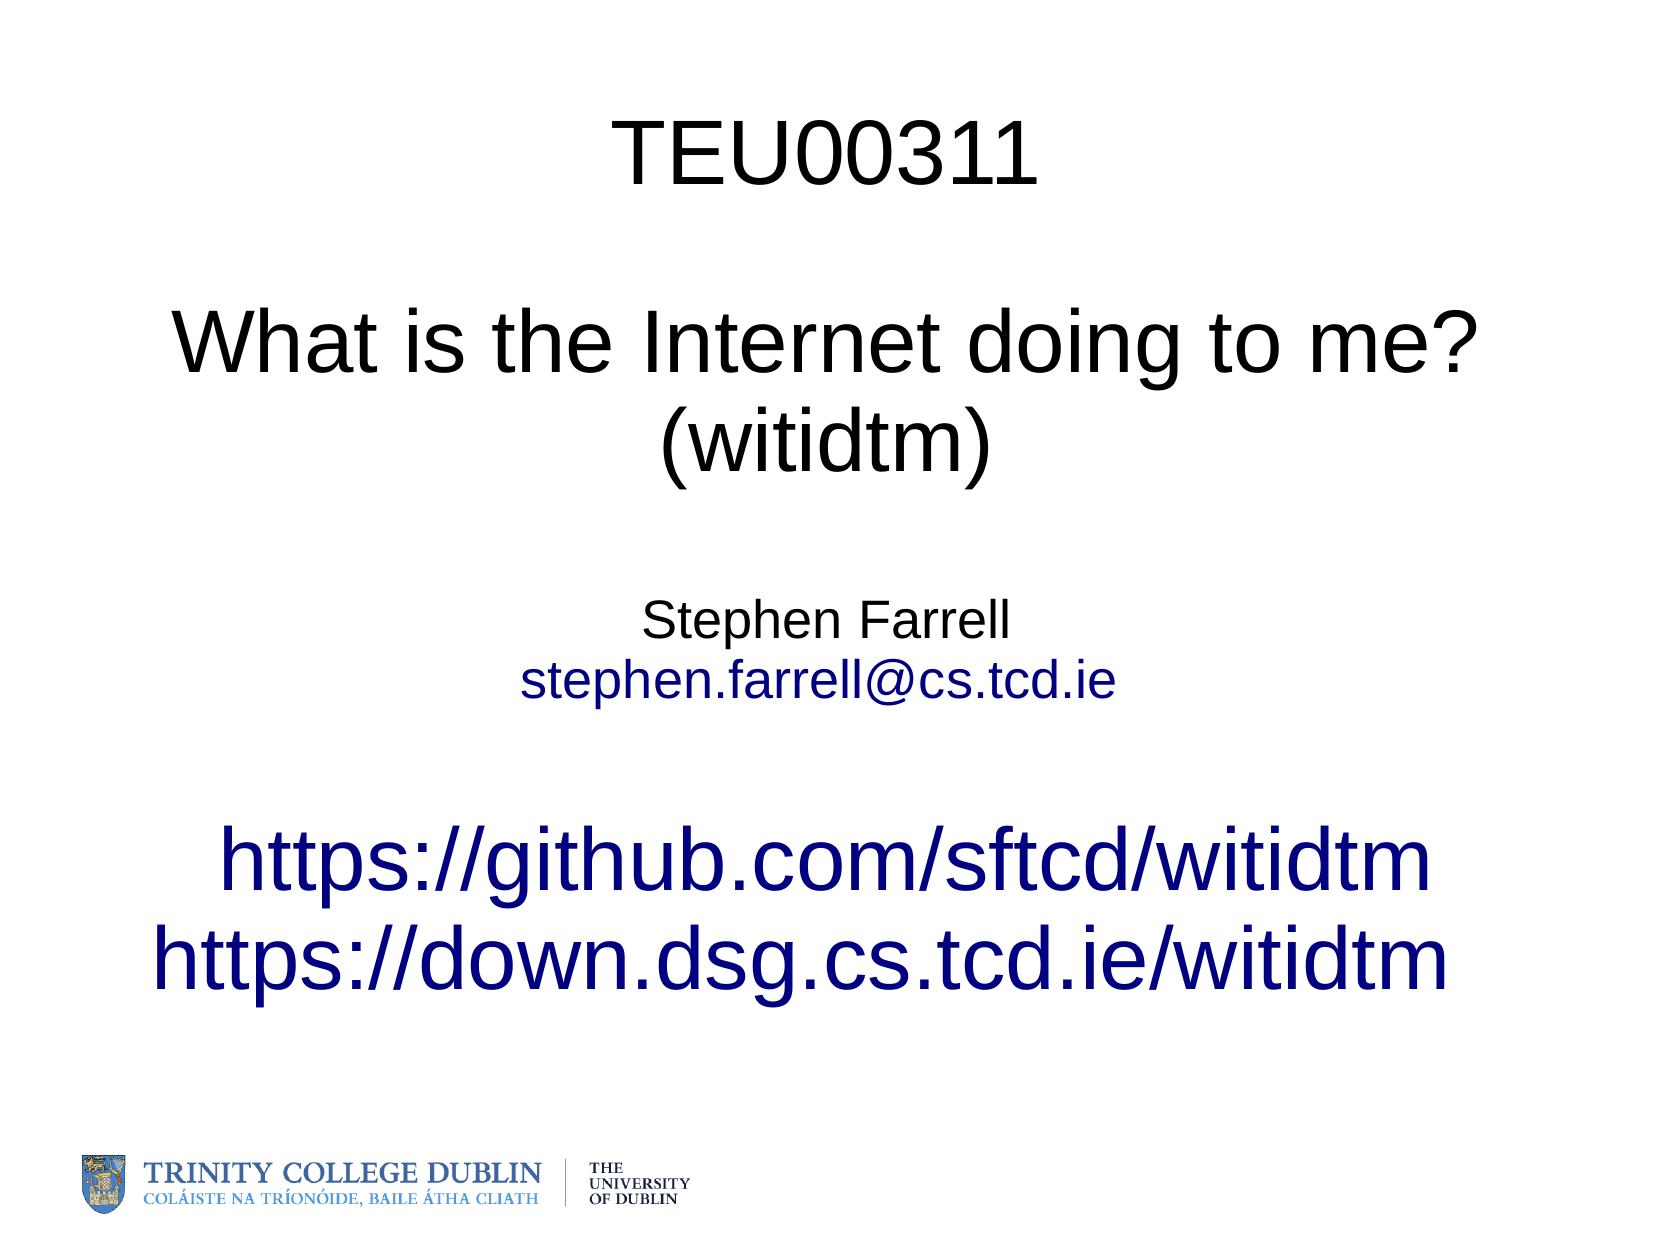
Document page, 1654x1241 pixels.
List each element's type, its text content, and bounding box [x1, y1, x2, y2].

title TEU00311 [82, 49, 1571, 257]
picture [82, 1155, 694, 1214]
subtitle What is the Internet doing to me? (witidtm) Stephen Farrell stephen.farrell@cs.tcd.ie https://github.com/sftcd/witidtm https://down.dsg.cs.tcd.ie/witidtm [82, 270, 1571, 1030]
